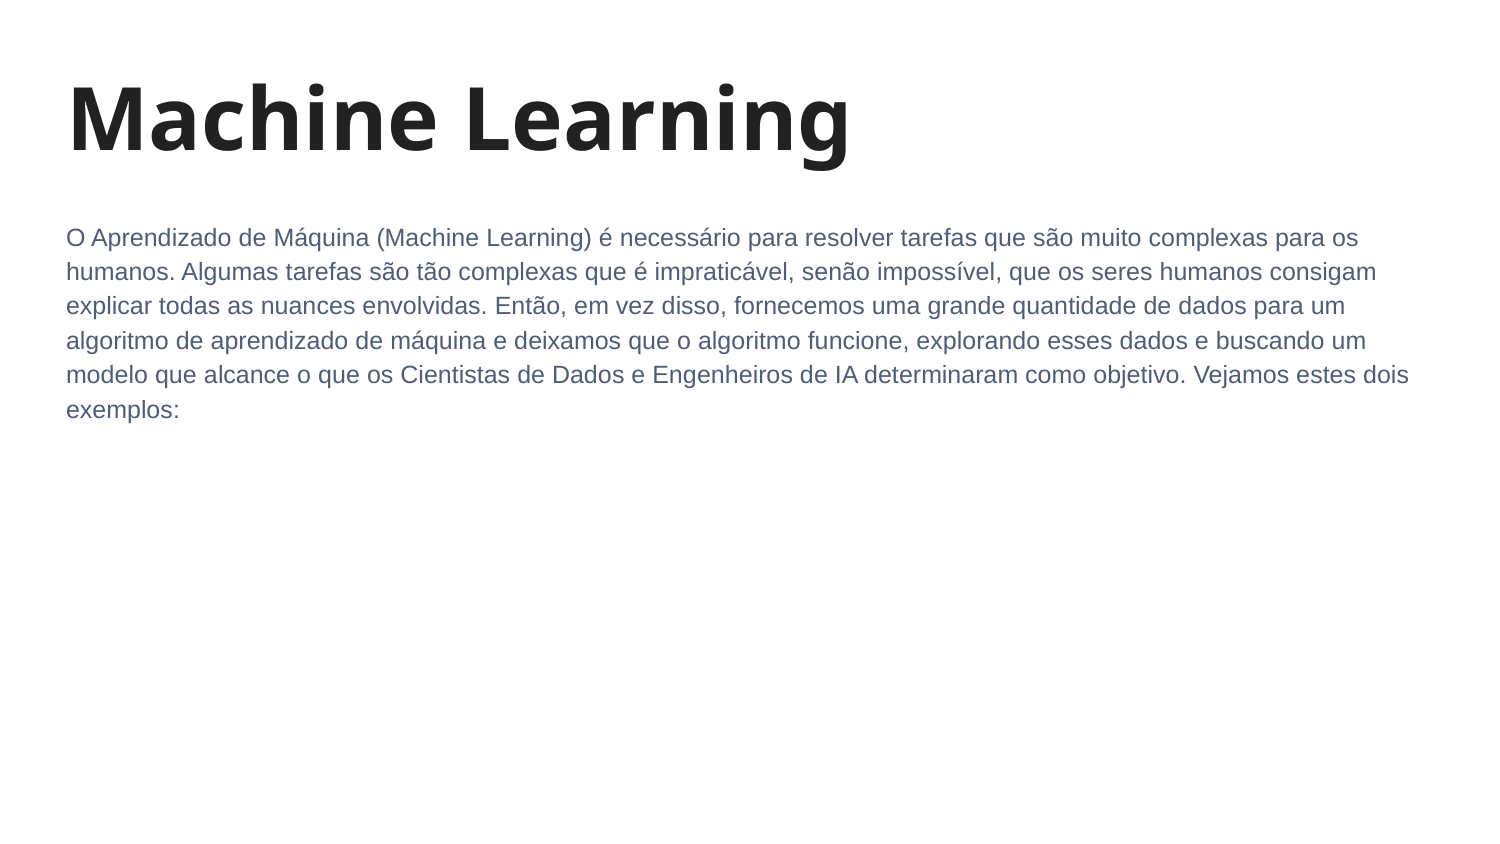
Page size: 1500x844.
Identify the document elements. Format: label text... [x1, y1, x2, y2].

title Machine Learning [51, 48, 1449, 180]
list O Aprendizado de Máquina (Machine Learning) é necessário para resolver tarefas que são muito complexas para os humanos. Algumas tarefas são tão complexas que é impraticável, senão impossível, que os seres humanos consigam explicar todas as nuances envolvidas. Então, em vez disso, fornecemos uma grande quantidade de dados para um algoritmo de aprendizado de máquina e deixamos que o algoritmo funcione, explorando esses dados e buscando um modelo que alcance o que os Cientistas de Dados e Engenheiros de IA determinaram como objetivo. Vejamos estes dois exemplos: [51, 201, 1449, 750]
